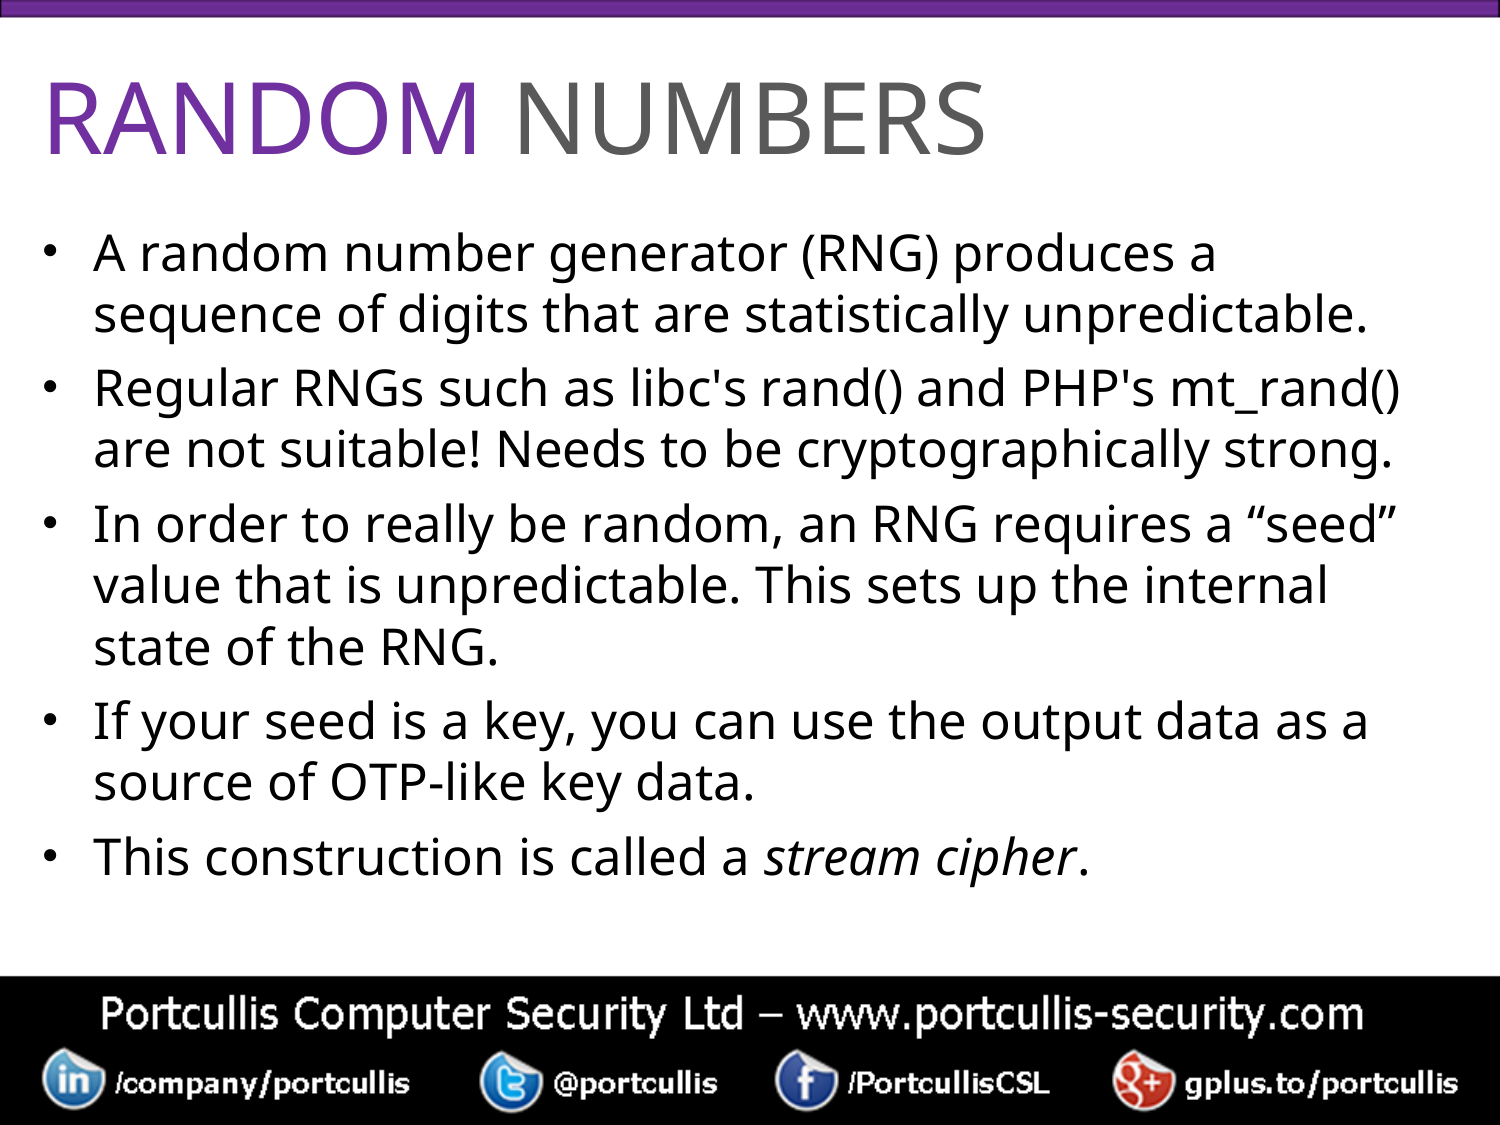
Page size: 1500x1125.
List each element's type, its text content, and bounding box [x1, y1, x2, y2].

title RANDOM NUMBERS [41, 42, 1434, 202]
list A random number generator (RNG) produces a sequence of digits that are statistically unpredictable. Regular RNGs such as libc's rand() and PHP's mt_rand() are not suitable! Needs to be cryptographically strong. In order to really be random, an RNG requires a “seed” value that is unpredictable. This sets up the internal state of the RNG. If your seed is a key, you can use the output data as a source of OTP-like key data. This construction is called a stream cipher. [41, 219, 1428, 965]
picture [0, 0, 1500, 1125]
